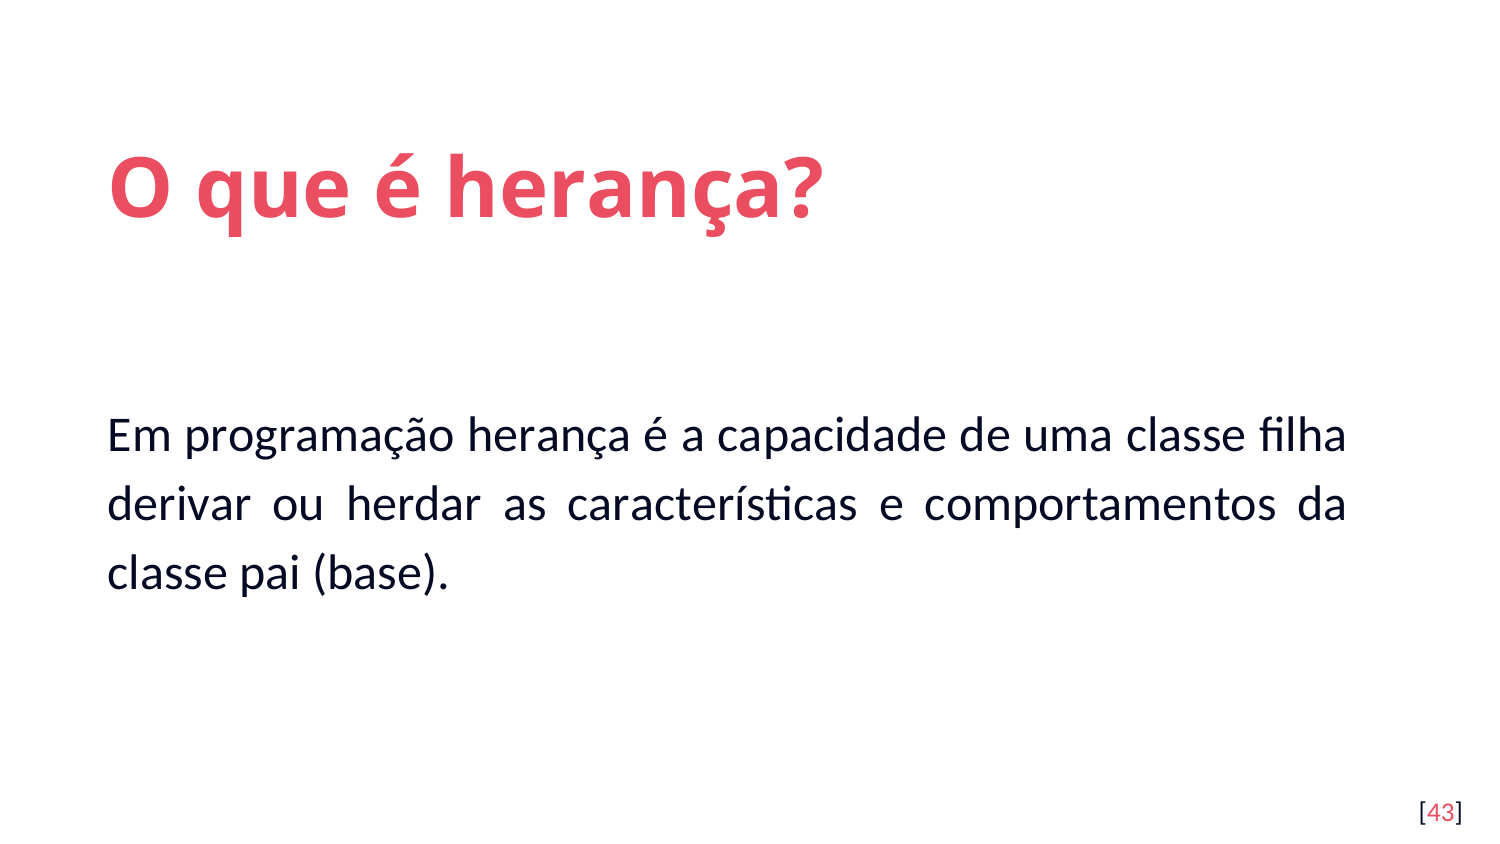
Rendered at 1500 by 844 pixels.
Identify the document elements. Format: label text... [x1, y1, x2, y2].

slide_number [43] [1403, 779, 1494, 844]
text_box O que é herança? [92, 104, 1408, 243]
text_box Em programação herança é a capacidade de uma classe filha derivar ou herdar as características e comportamentos da classe pai (base). [92, 243, 1408, 749]
